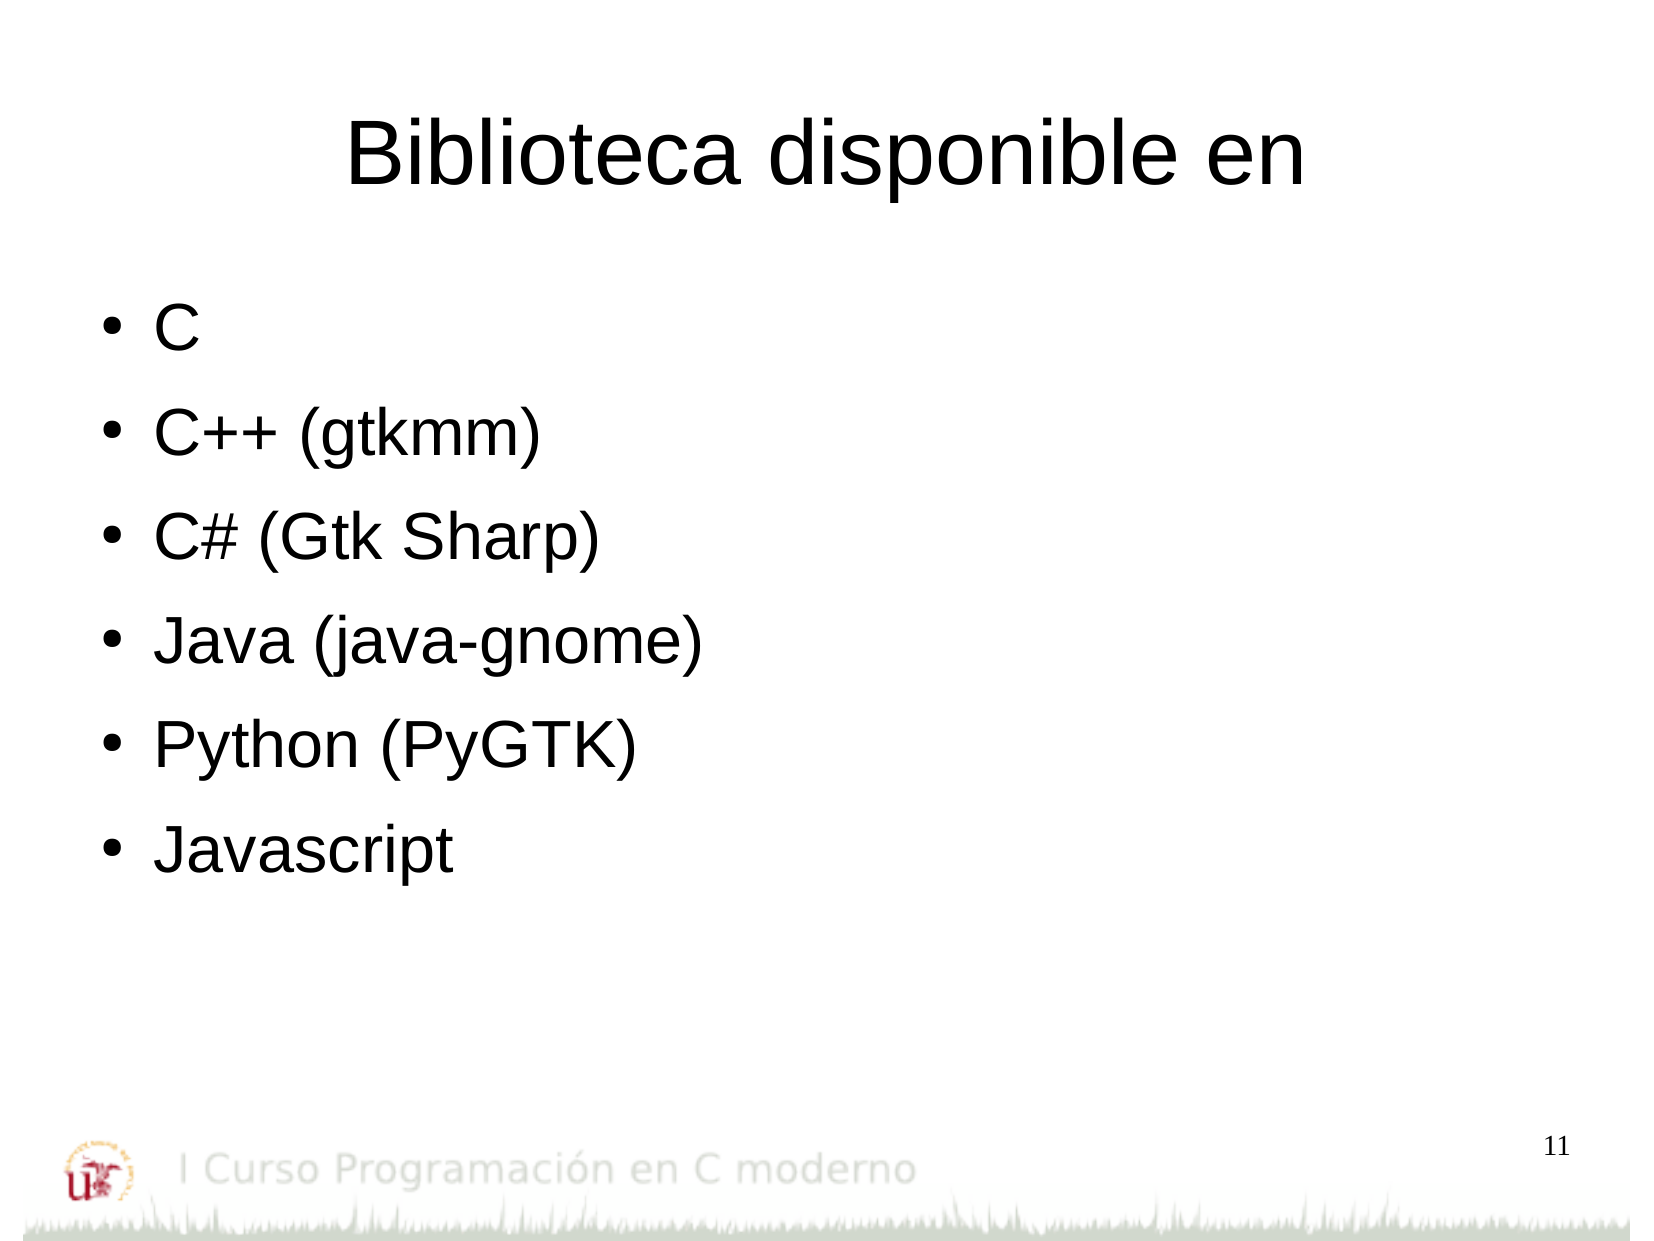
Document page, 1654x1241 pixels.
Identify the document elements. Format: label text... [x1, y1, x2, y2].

title Biblioteca disponible en [82, 49, 1571, 257]
picture [23, 1136, 1630, 1241]
list C C++ (gtkmm) C# (Gtk Sharp) Java (java-gnome) Python (PyGTK) Javascript [82, 290, 1538, 1010]
